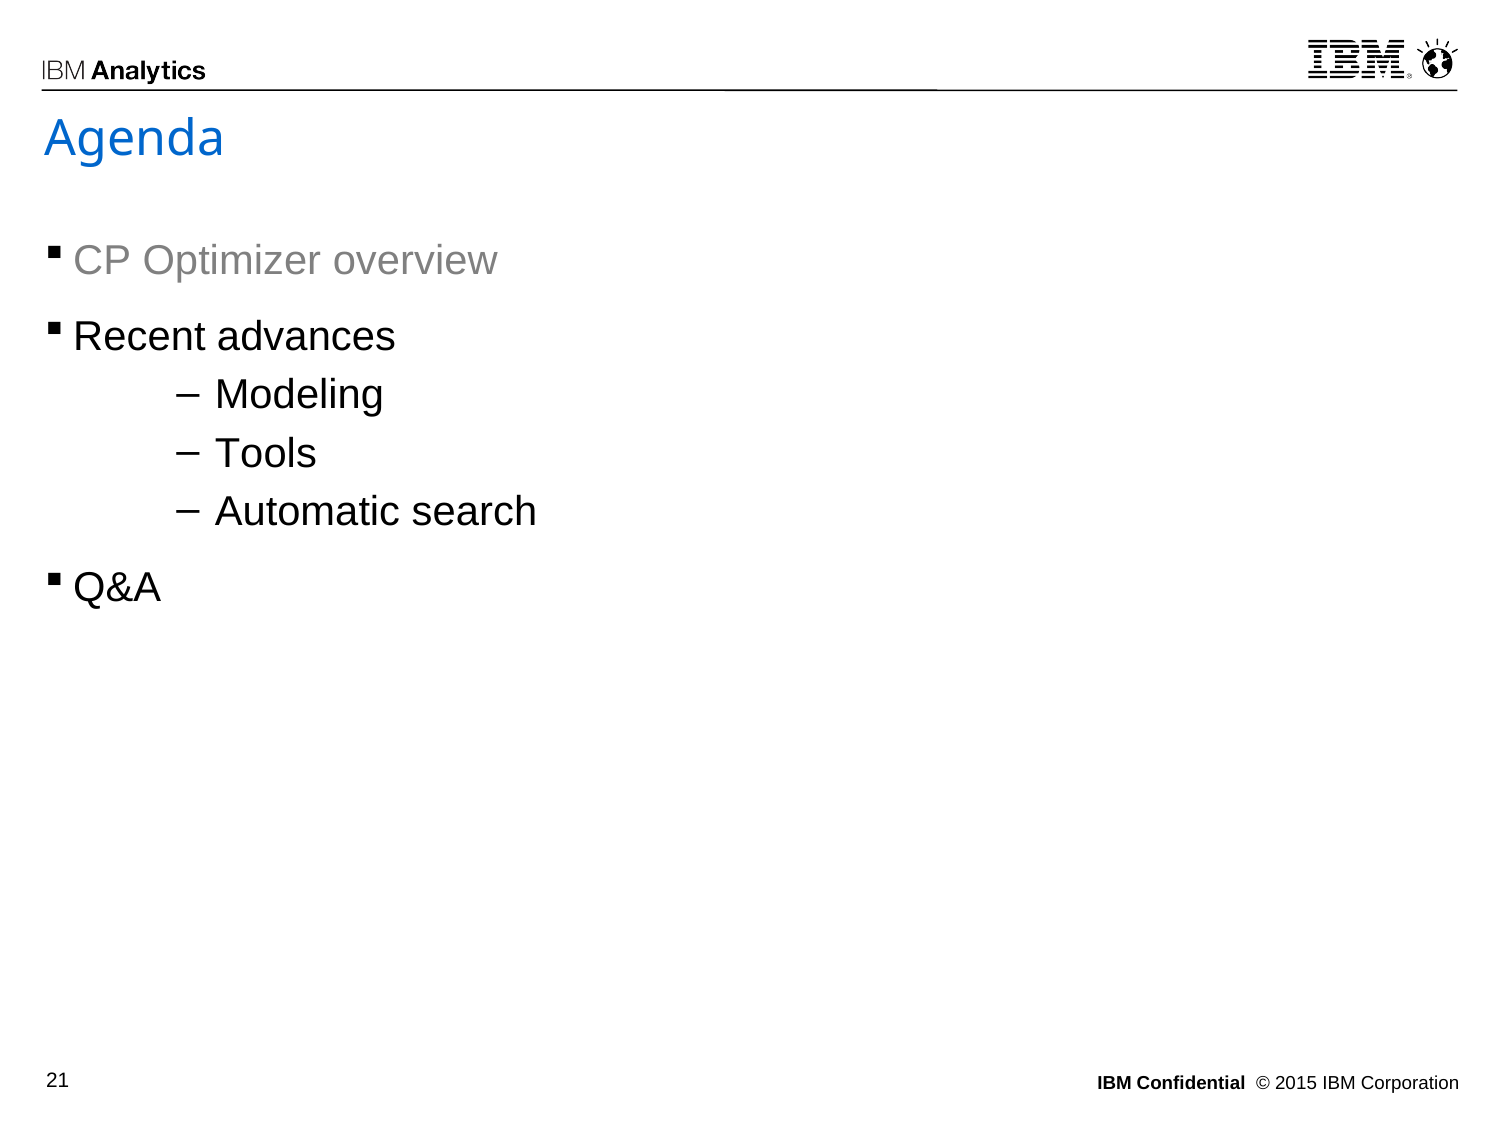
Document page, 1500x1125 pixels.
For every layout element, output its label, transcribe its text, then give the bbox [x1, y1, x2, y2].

list CP Optimizer overview Recent advances Modeling Tools Automatic search Q&A [29, 224, 1426, 1066]
picture [24, 42, 224, 99]
picture [1294, 24, 1469, 91]
title Agenda [29, 97, 1500, 203]
